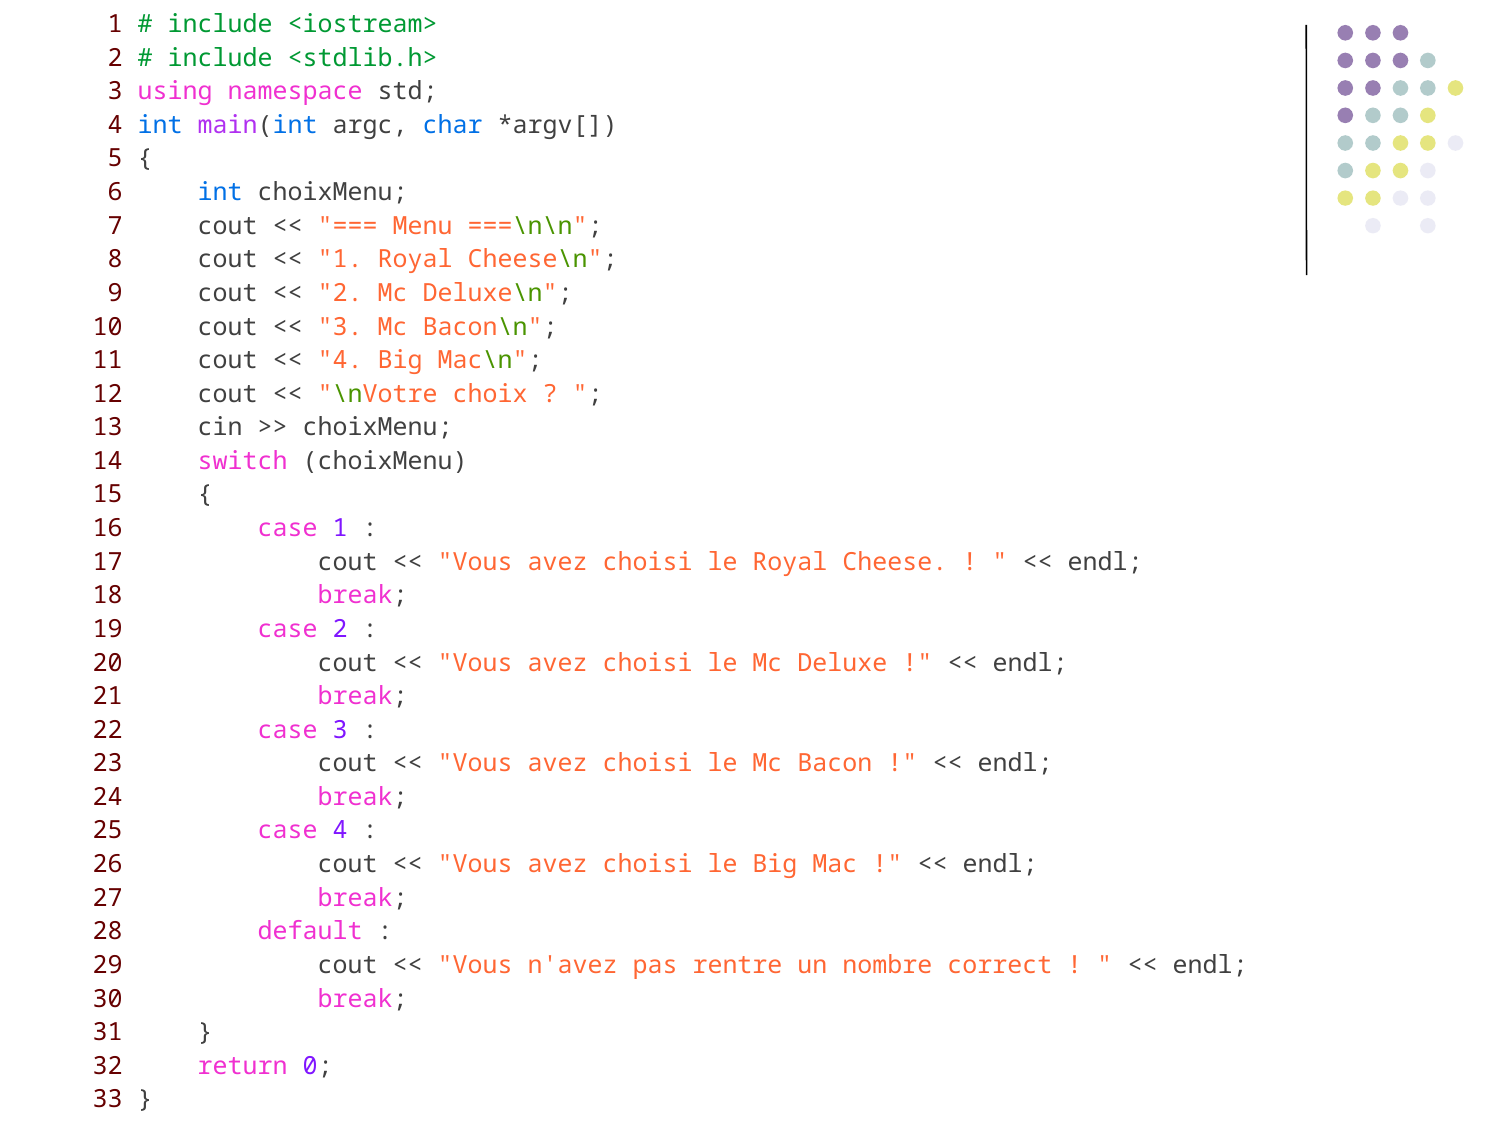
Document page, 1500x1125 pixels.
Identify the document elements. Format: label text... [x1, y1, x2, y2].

list 1 # include <iostream> 2 # include <stdlib.h> 3 using namespace std; 4 int main(int argc, char *argv[]) 5 { 6 int choixMenu; 7 cout << "=== Menu ===\n\n"; 8 cout << "1. Royal Cheese\n"; 9 cout << "2. Mc Deluxe\n"; 10 cout << "3. Mc Bacon\n"; 11 cout << "4. Big Mac\n"; 12 cout << "\nVotre choix ? "; 13 cin >> choixMenu; 14 switch (choixMenu) 15 { 16 case 1 : 17 cout << "Vous avez choisi le Royal Cheese. ! " << endl; 18 break; 19 case 2 : 20 cout << "Vous avez choisi le Mc Deluxe !" << endl; 21 break; 22 case 3 : 23 cout << "Vous avez choisi le Mc Bacon !" << endl; 24 break; 25 case 4 : 26 cout << "Vous avez choisi le Big Mac !" << endl; 27 break; 28 default : 29 cout << "Vous n'avez pas rentre un nombre correct ! " << endl; 30 break; 31 } 32 return 0; 33 } [75, 11, 1500, 1125]
